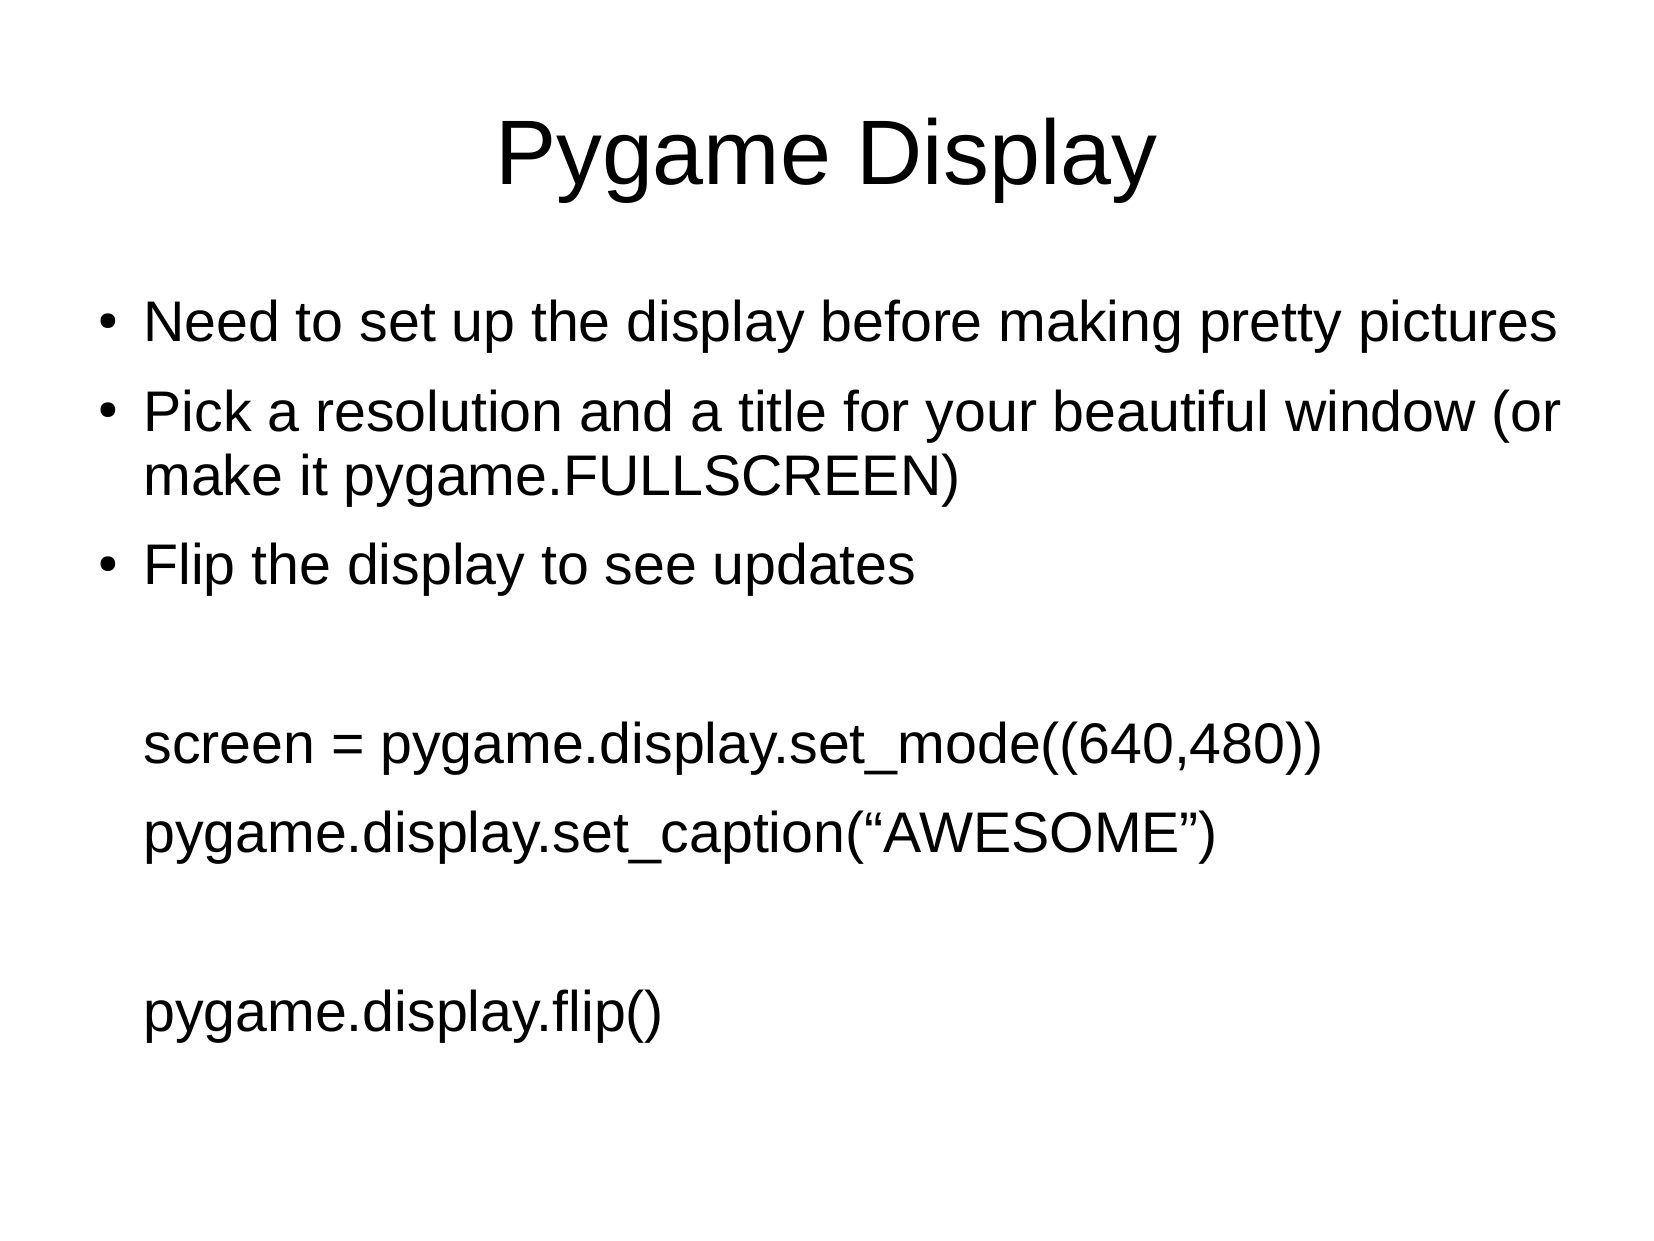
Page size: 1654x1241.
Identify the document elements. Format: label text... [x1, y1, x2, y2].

list Need to set up the display before making pretty pictures Pick a resolution and a title for your beautiful window (or make it pygame.FULLSCREEN) Flip the display to see updates screen = pygame.display.set_mode((640,480)) pygame.display.set_caption(“AWESOME”) pygame.display.flip() [82, 290, 1571, 1109]
title Pygame Display [82, 49, 1571, 257]
